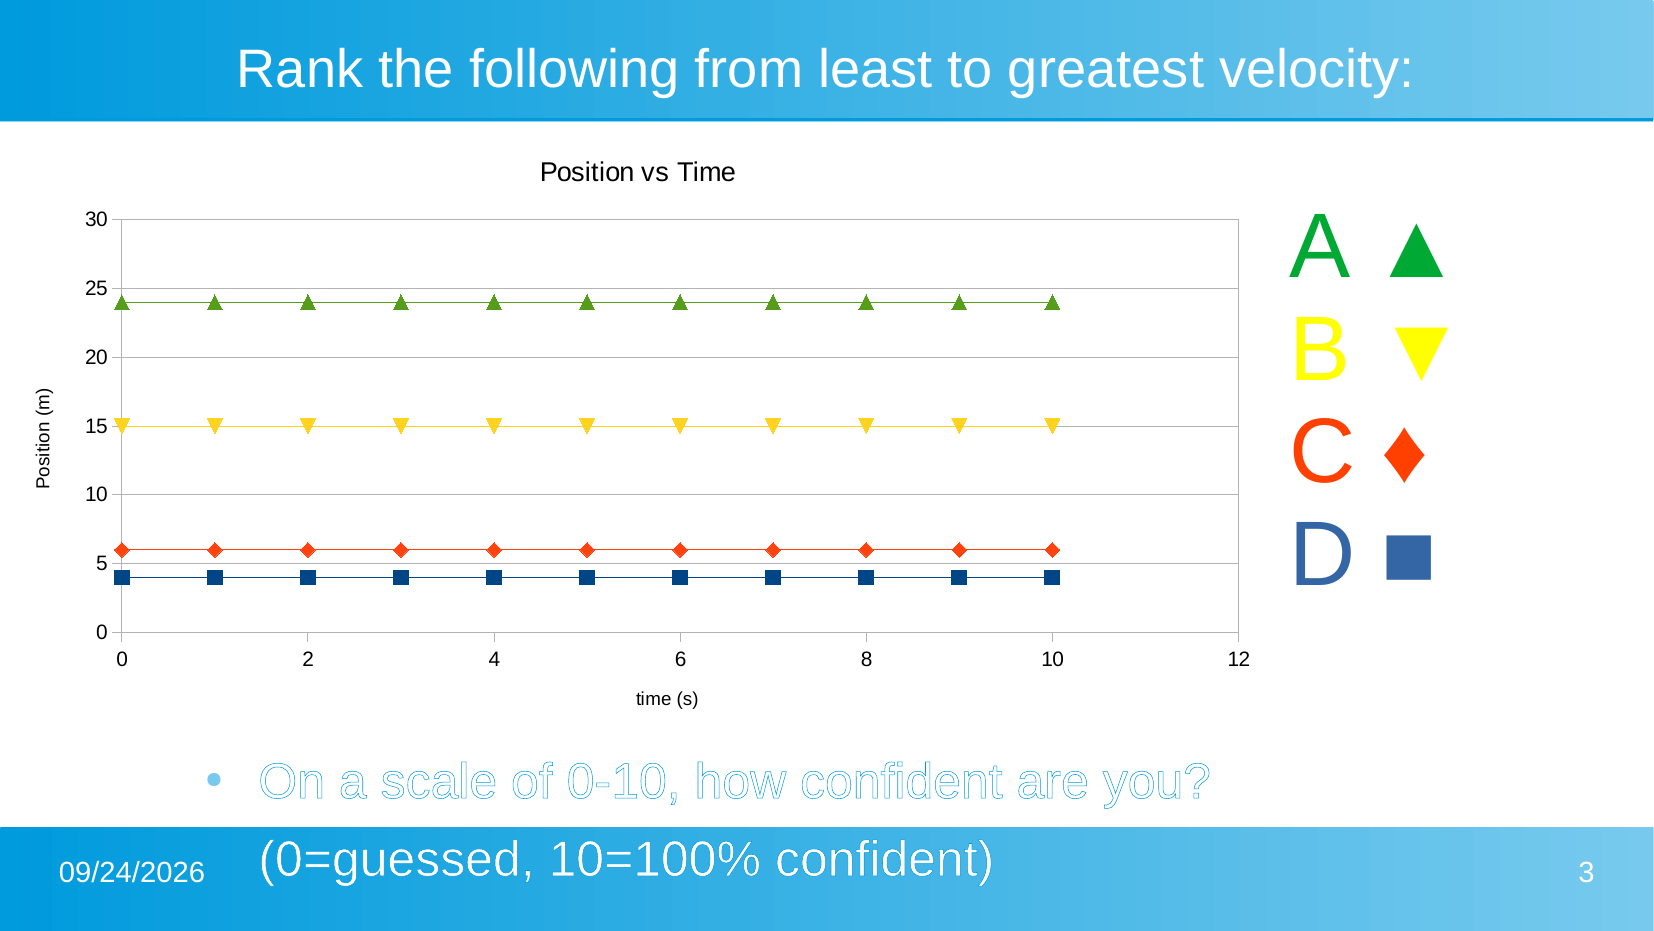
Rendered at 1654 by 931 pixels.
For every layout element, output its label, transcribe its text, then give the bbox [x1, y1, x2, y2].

list On a scale of 0-10, how confident are you? (0=guessed, 10=100% confident) [187, 675, 1573, 931]
text_box A ▲ B ▼ C ♦ D ■ [1276, 187, 1576, 613]
title Rank the following from least to greatest velocity: [59, 8, 1595, 130]
chart [0, 129, 1276, 741]
